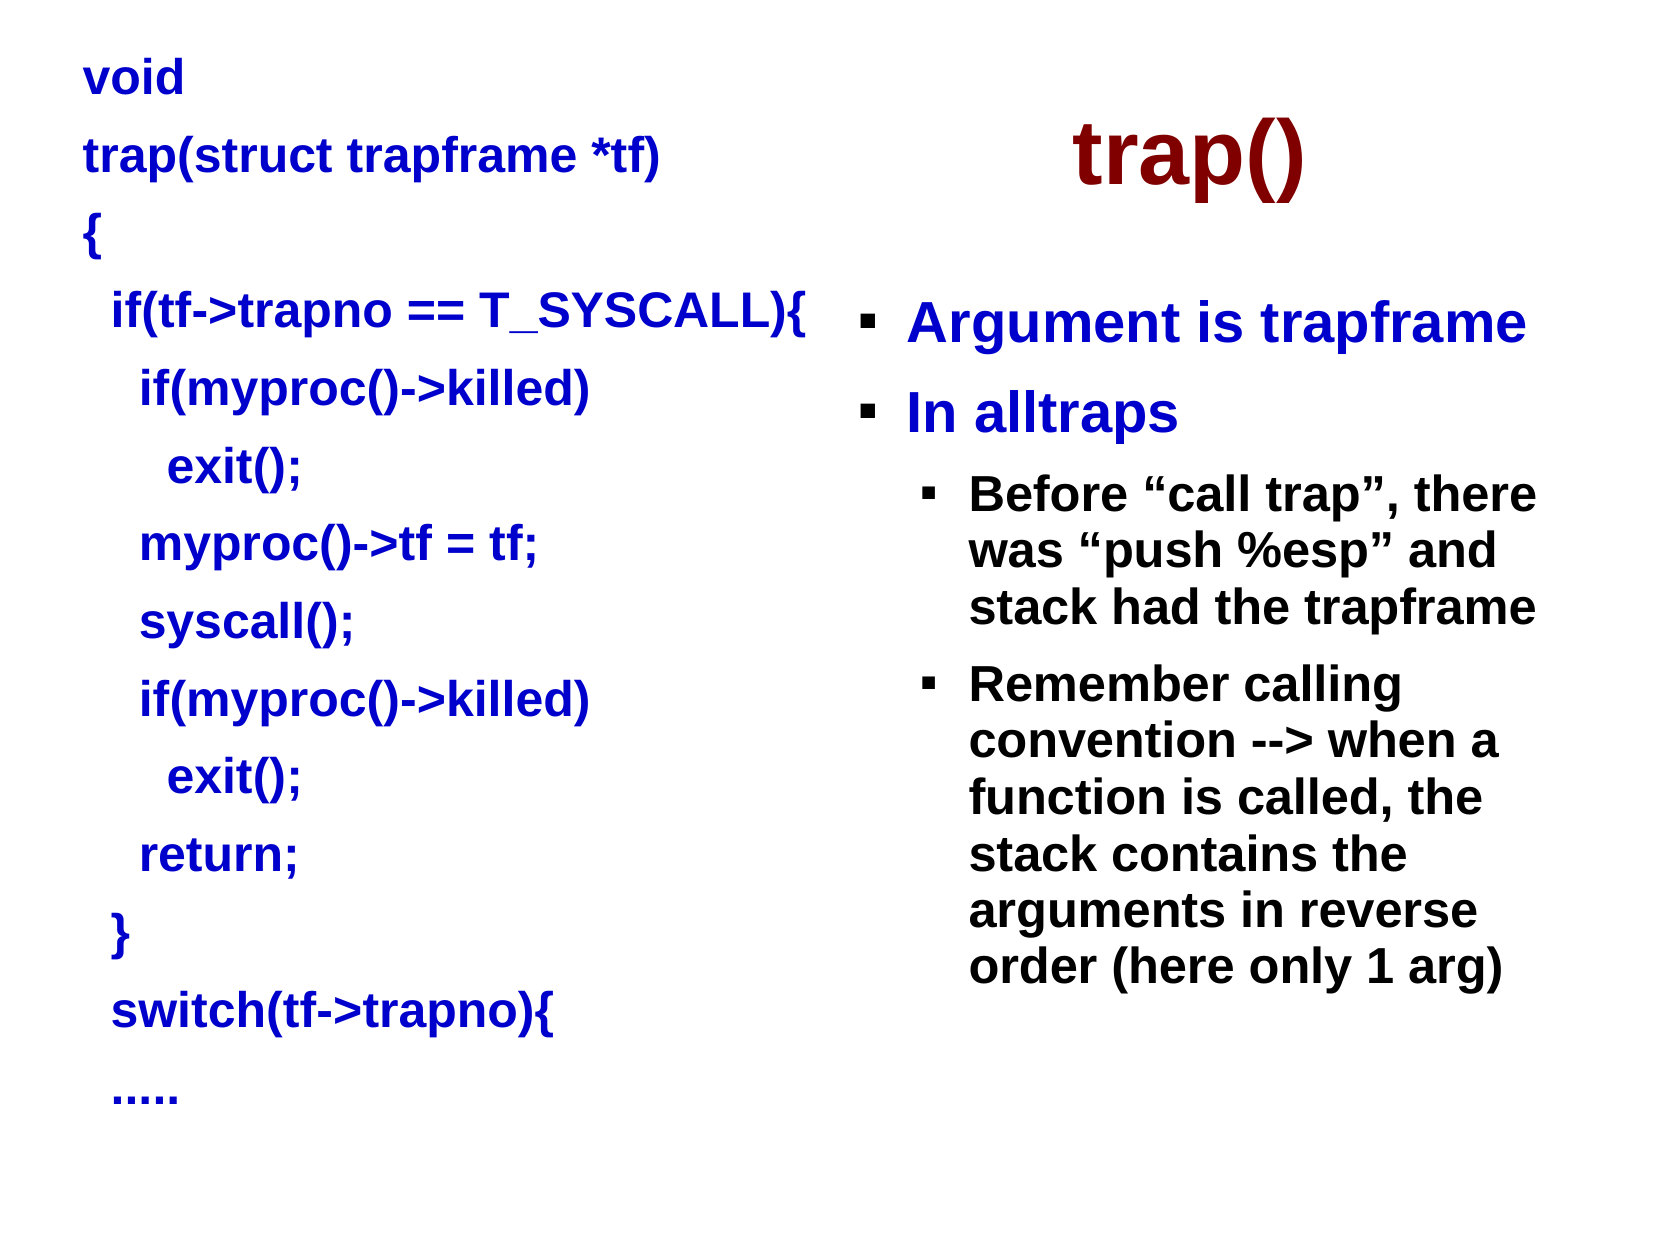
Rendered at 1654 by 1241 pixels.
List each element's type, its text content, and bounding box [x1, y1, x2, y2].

list Argument is trapframe In alltraps Before “call trap”, there was “push %esp” and stack had the trapframe Remember calling convention --> when a function is called, the stack contains the arguments in reverse order (here only 1 arg) [845, 290, 1572, 1010]
title trap() [809, 49, 1571, 257]
list void trap(struct trapframe *tf) { if(tf->trapno == T_SYSCALL){ if(myproc()->killed) exit(); myproc()->tf = tf; syscall(); if(myproc()->killed) exit(); return; } switch(tf->trapno){ ..... [82, 49, 809, 1146]
